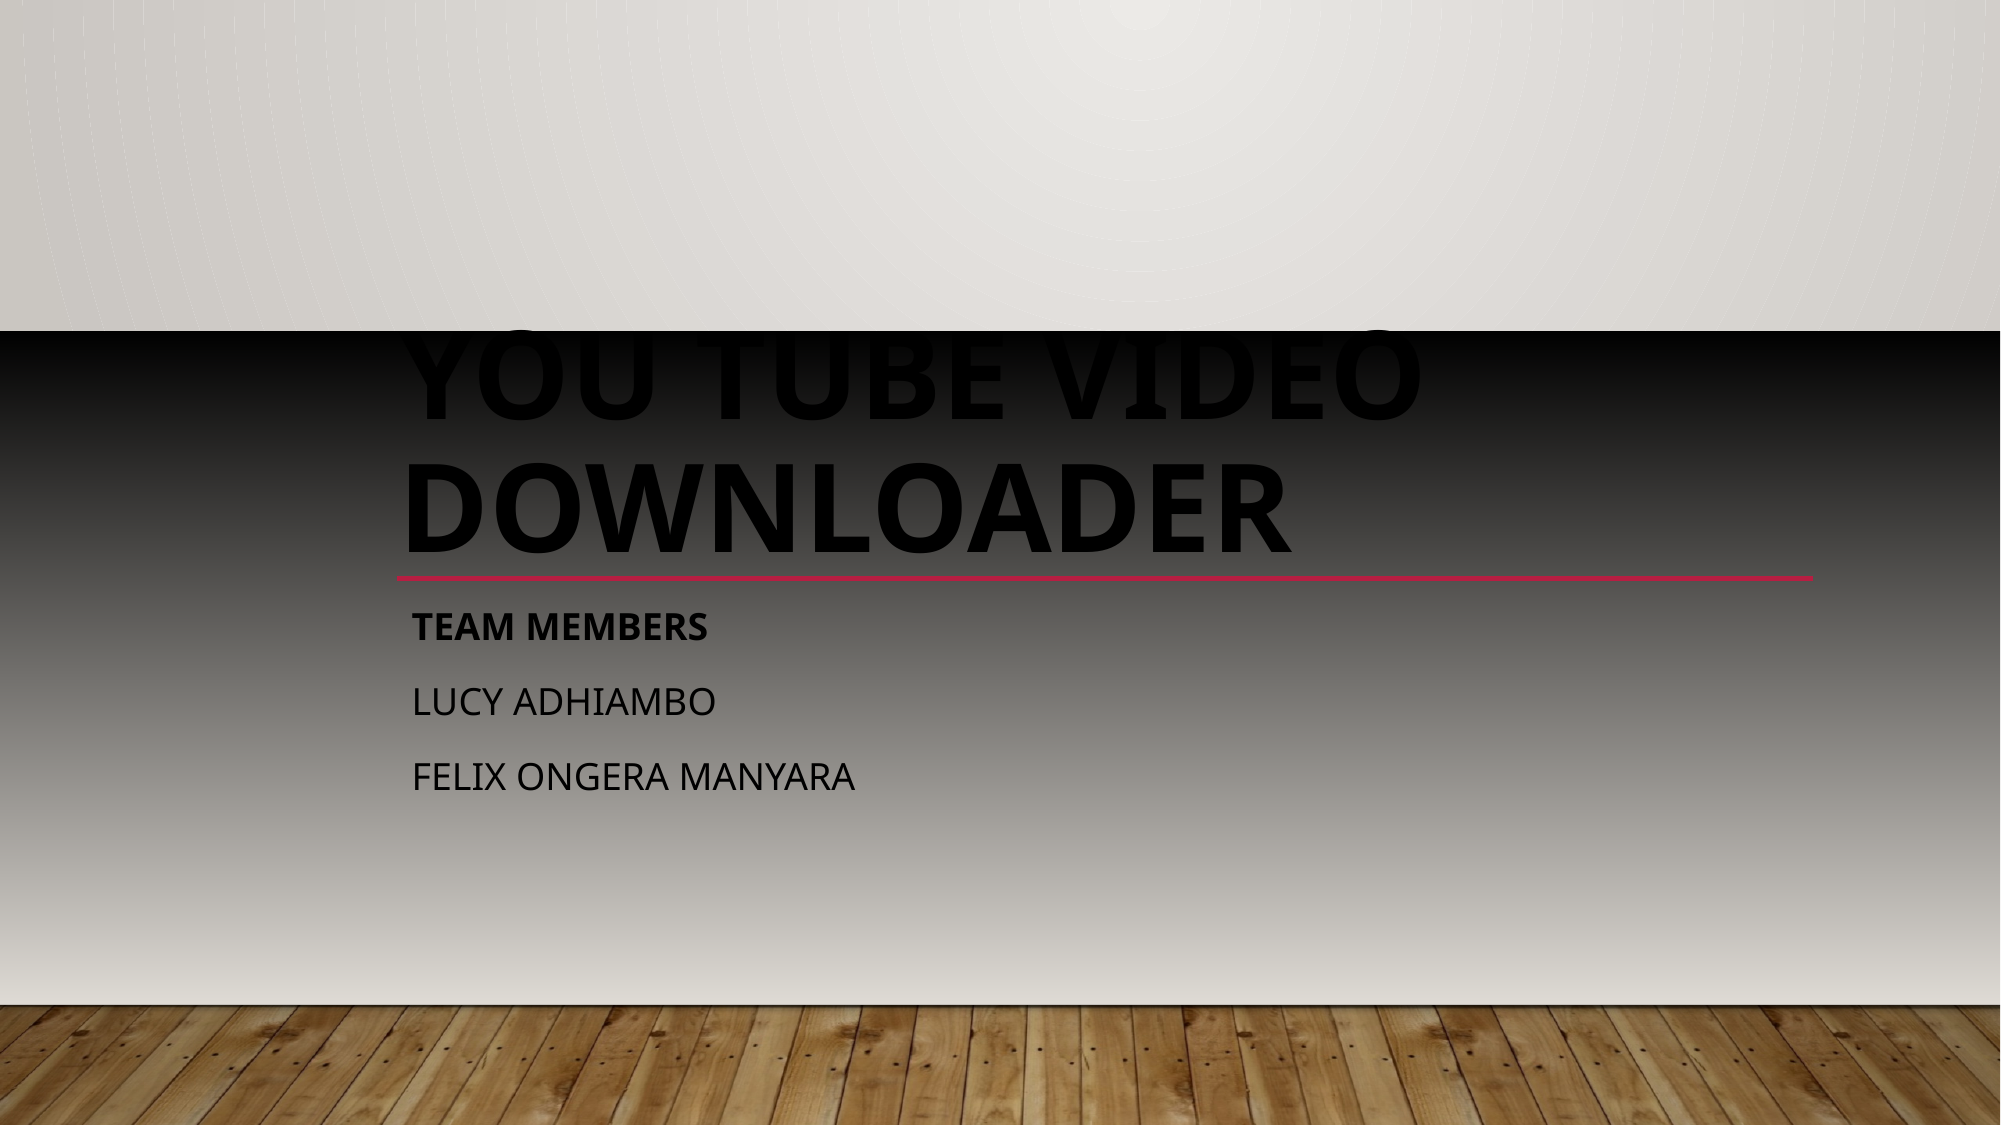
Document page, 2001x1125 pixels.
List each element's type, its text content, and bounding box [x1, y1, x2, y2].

title YOU TUBE VIDEO DOWNLOADER [383, 251, 1623, 580]
subtitle Team Members Lucy Adhiambo Felix Ongera Manyara [396, 579, 1814, 913]
